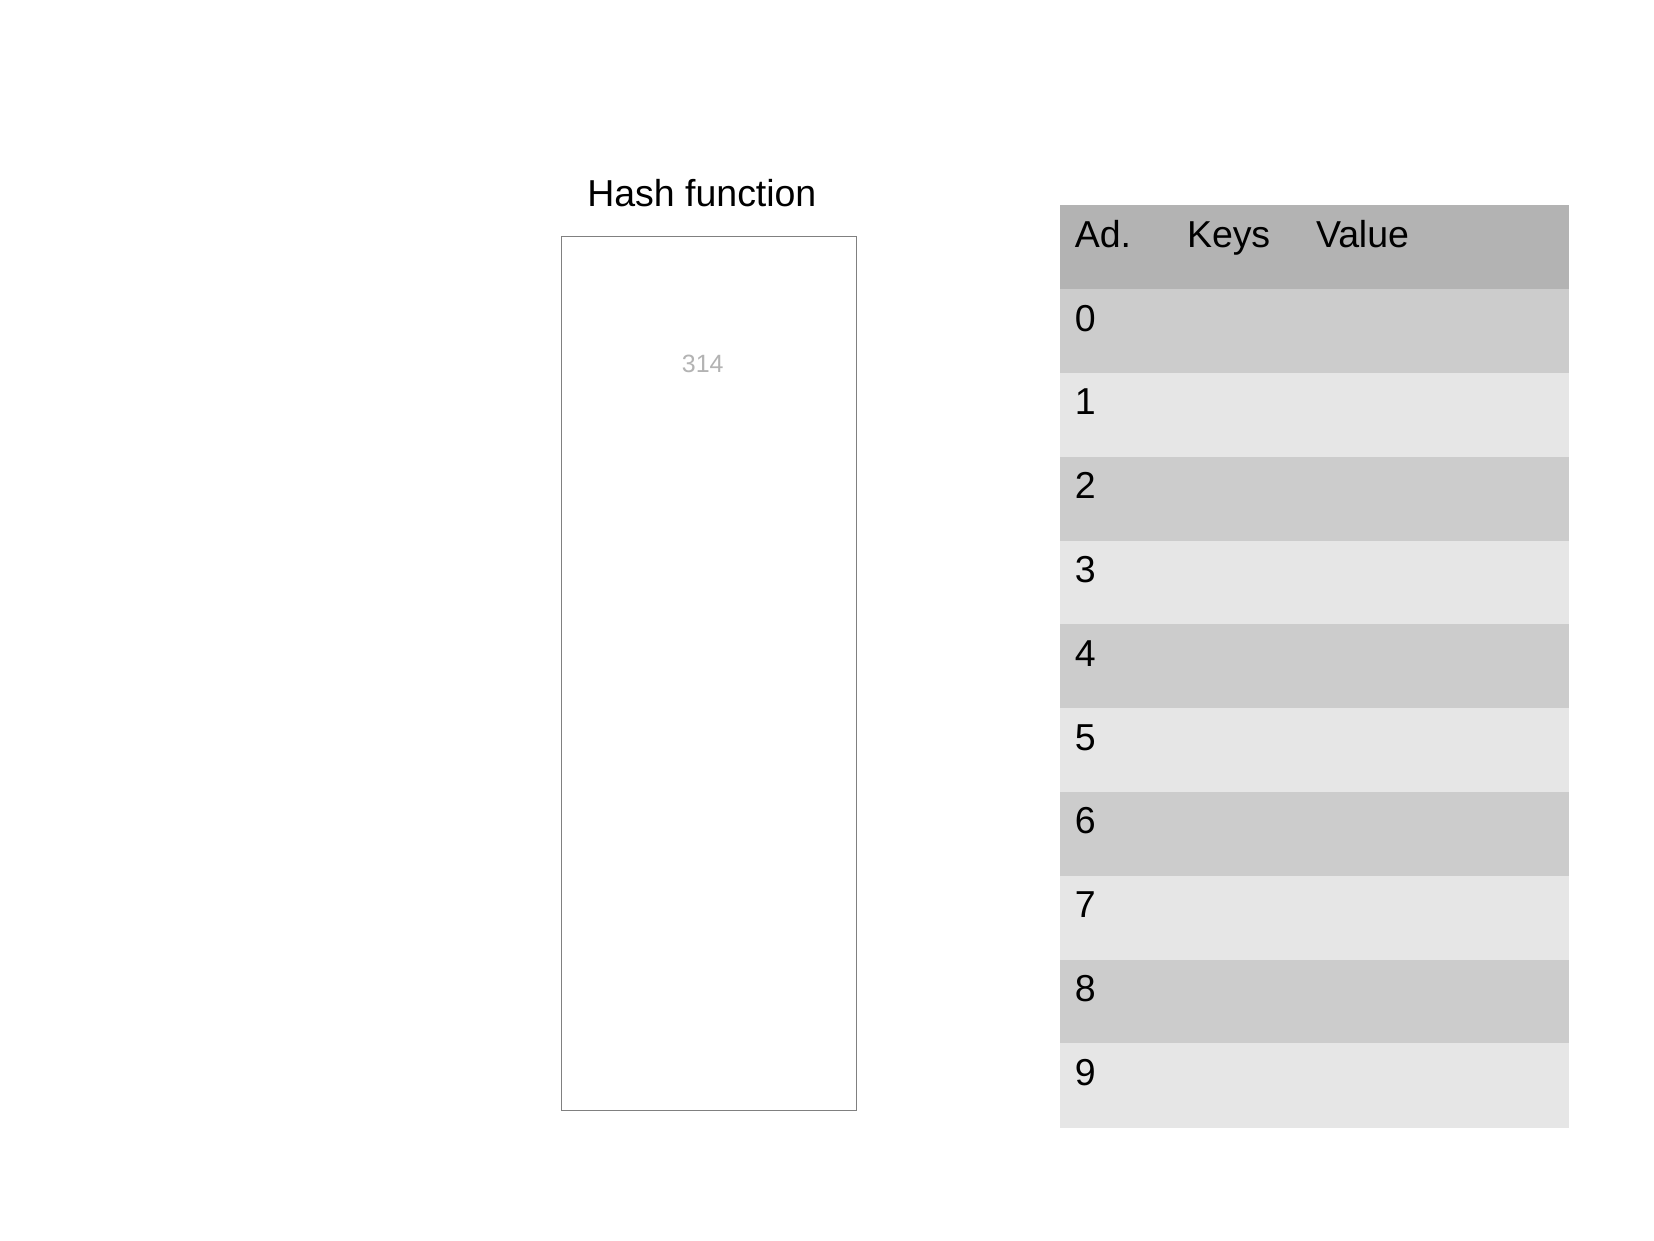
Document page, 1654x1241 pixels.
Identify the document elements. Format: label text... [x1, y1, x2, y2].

table_cell [1172, 1043, 1301, 1128]
table_cell 7 [1060, 876, 1172, 960]
table_cell [1301, 1043, 1569, 1128]
table_cell [1301, 708, 1569, 792]
table_cell [1172, 373, 1301, 457]
table_cell [1172, 960, 1301, 1043]
table_cell [1172, 708, 1301, 792]
table_header Ad. [1060, 205, 1172, 289]
text_box [561, 236, 857, 1111]
table_cell [1301, 457, 1569, 541]
table_cell [1172, 457, 1301, 541]
table_cell [1301, 373, 1569, 457]
table_cell [1301, 289, 1569, 373]
table_cell 6 [1060, 792, 1172, 876]
table_header Keys [1172, 205, 1301, 289]
table_cell 8 [1060, 960, 1172, 1043]
table_cell [1301, 960, 1569, 1043]
table_cell [1172, 289, 1301, 373]
table_cell [1172, 624, 1301, 708]
table_cell 2 [1060, 457, 1172, 541]
table_cell [1301, 541, 1569, 624]
table_cell [1172, 876, 1301, 960]
table_header Value [1301, 205, 1569, 289]
table_cell [1301, 624, 1569, 708]
text_box 314 [667, 342, 756, 386]
table_cell 0 [1060, 289, 1172, 373]
table_cell [1172, 792, 1301, 876]
table_cell 9 [1060, 1043, 1172, 1128]
table_cell 5 [1060, 708, 1172, 792]
text_box Hash function [572, 165, 845, 223]
table_cell [1301, 792, 1569, 876]
table_cell [1172, 541, 1301, 624]
table_cell 1 [1060, 373, 1172, 457]
table_cell 4 [1060, 624, 1172, 708]
table_cell 3 [1060, 541, 1172, 624]
table_cell [1301, 876, 1569, 960]
